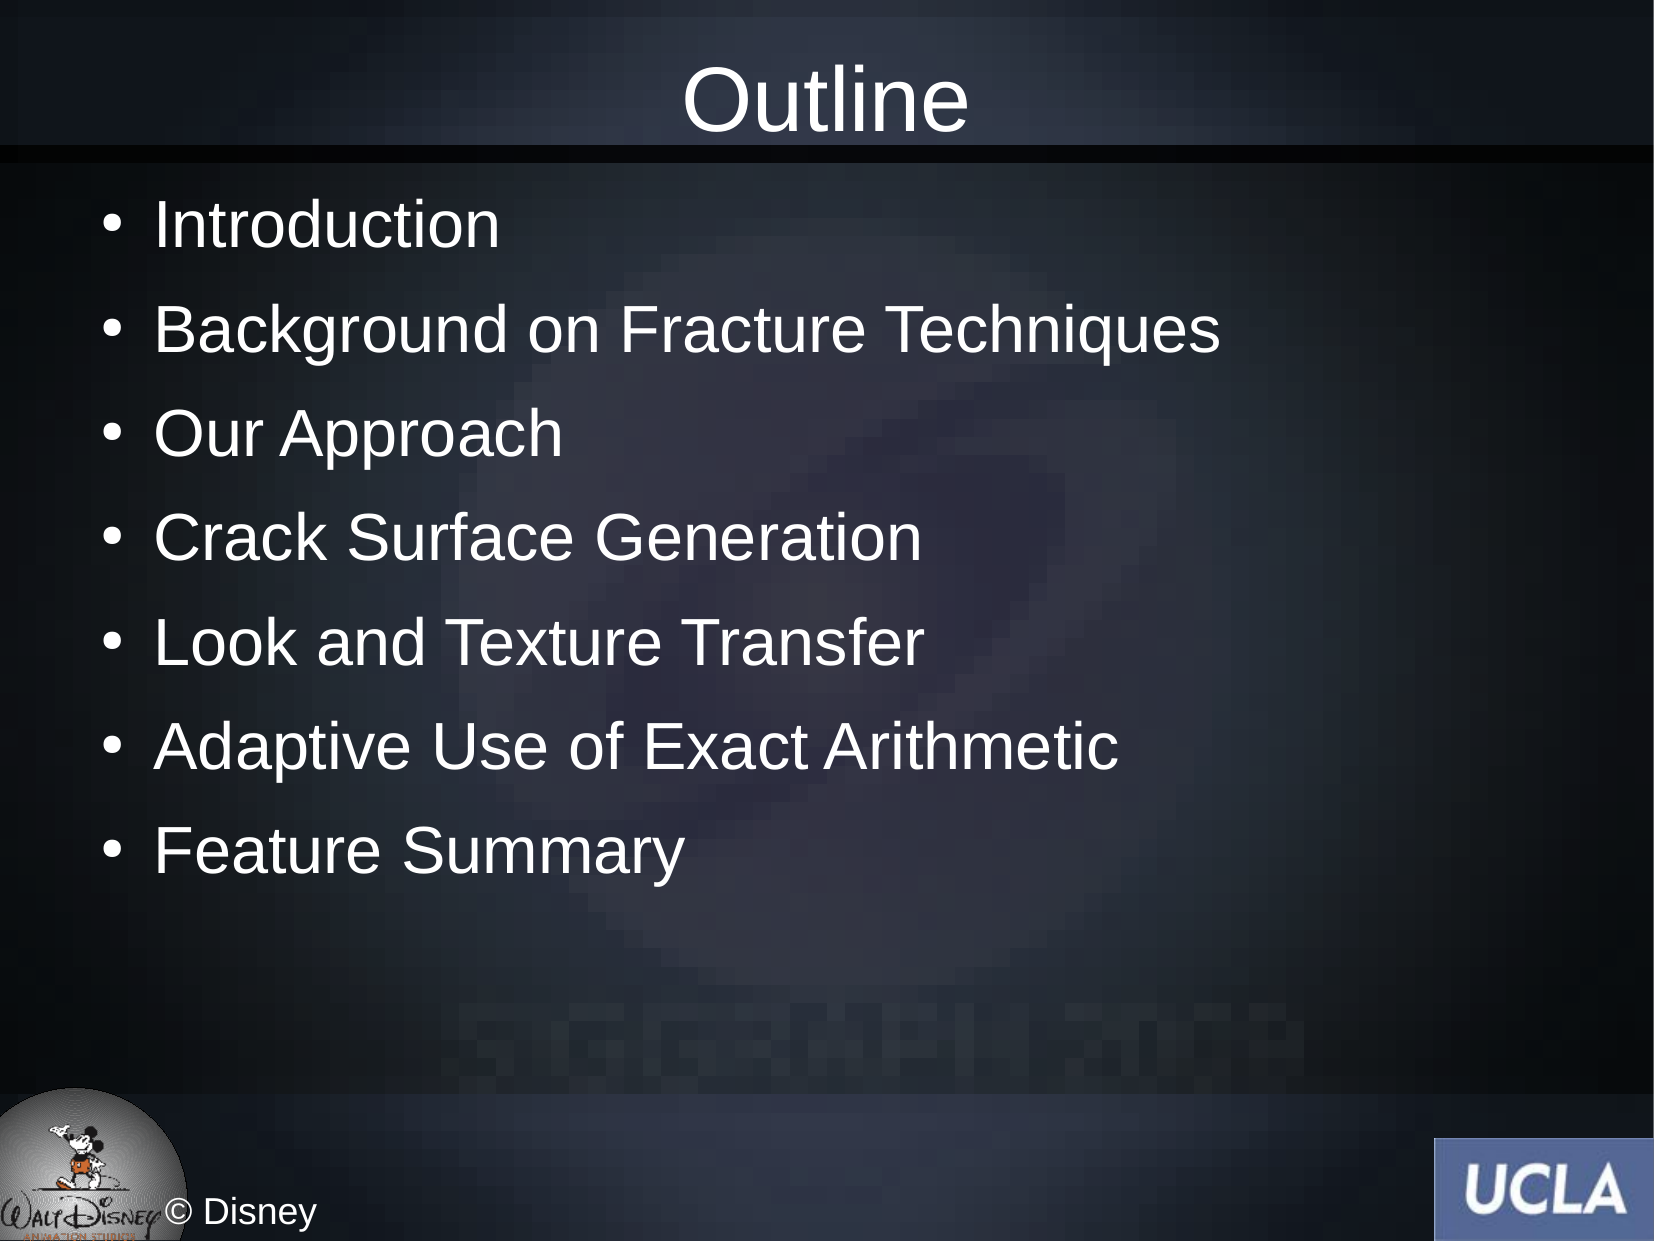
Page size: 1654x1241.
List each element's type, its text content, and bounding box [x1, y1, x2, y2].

picture [0, 0, 1654, 1241]
list Introduction Background on Fracture Techniques Our Approach Crack Surface Generation Look and Texture Transfer Adaptive Use of Exact Arithmetic Feature Summary [82, 187, 1571, 1088]
title Outline [82, 48, 1571, 152]
